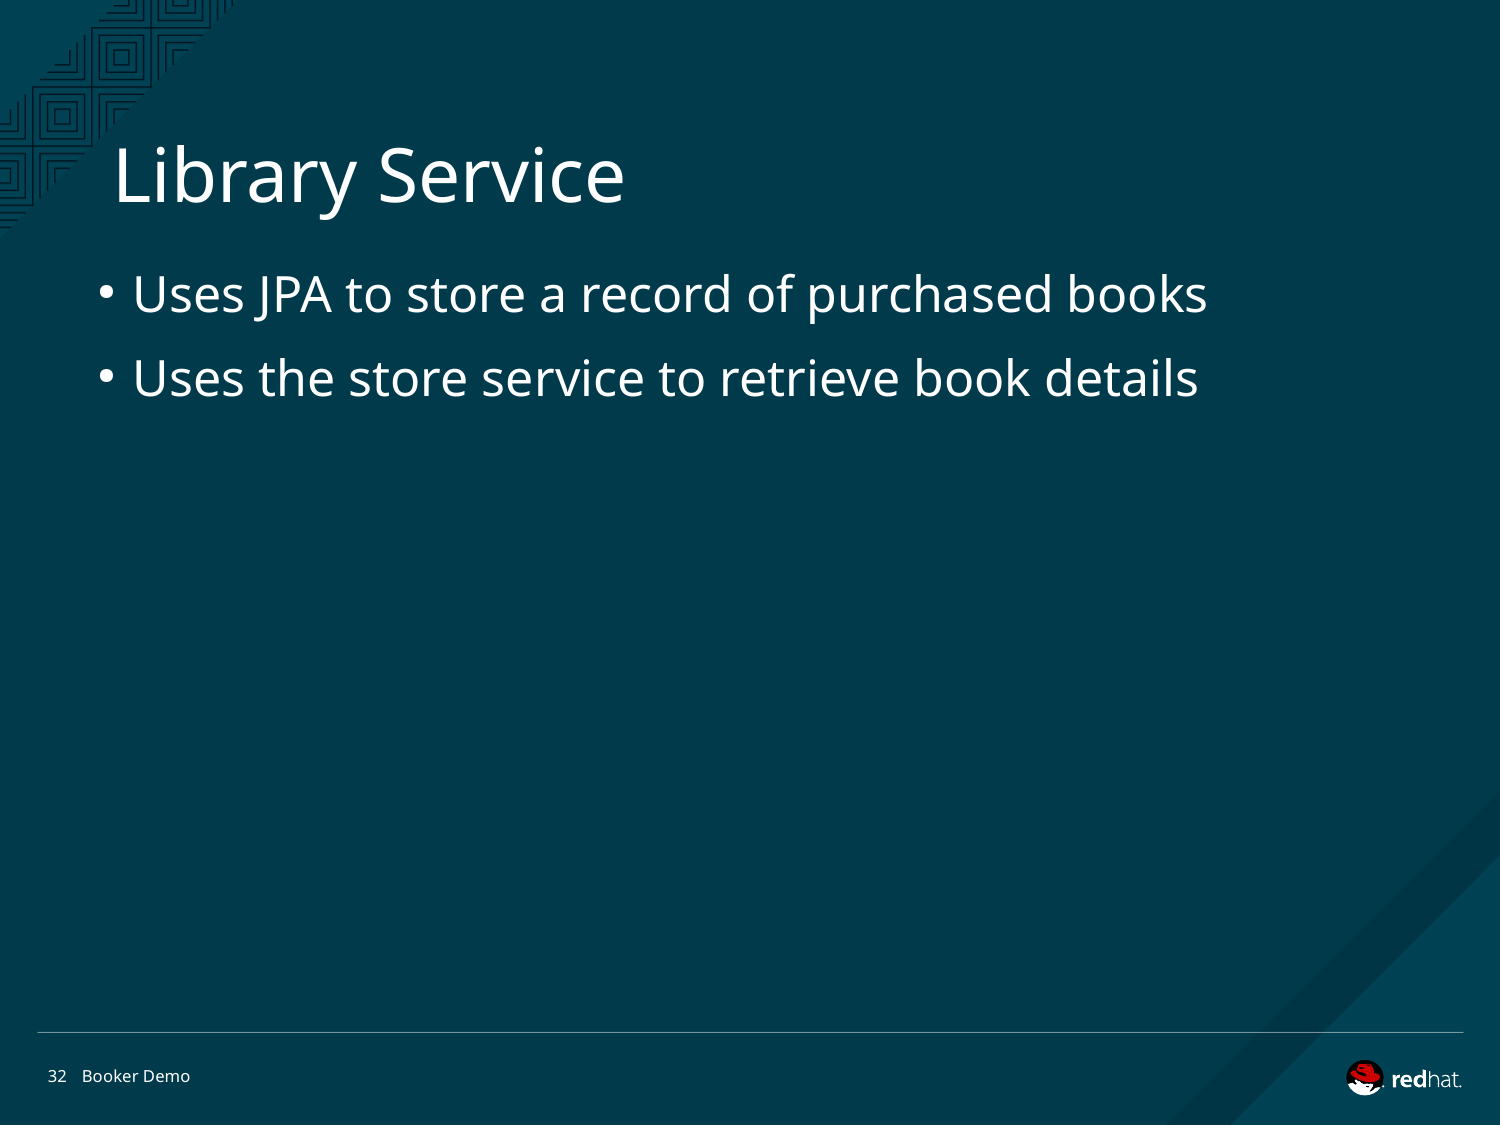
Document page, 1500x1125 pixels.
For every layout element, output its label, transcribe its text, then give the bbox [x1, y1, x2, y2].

text_box Uses JPA to store a record of purchased books Uses the store service to retrieve book details [97, 259, 1441, 961]
title Library Service [112, 0, 1388, 225]
